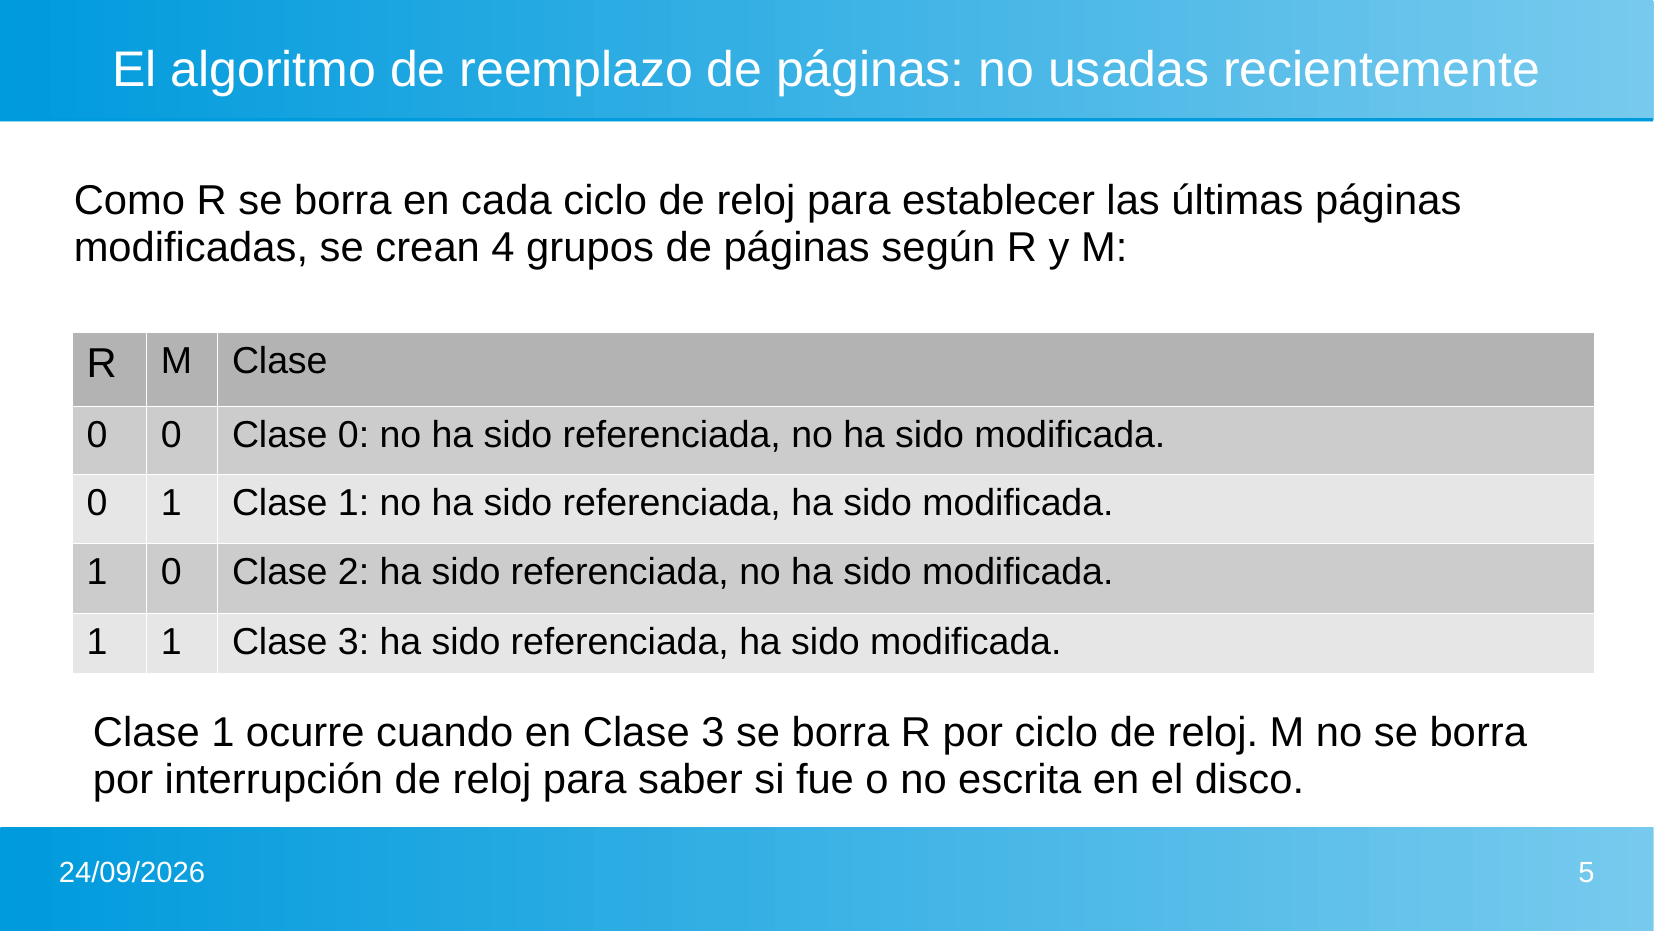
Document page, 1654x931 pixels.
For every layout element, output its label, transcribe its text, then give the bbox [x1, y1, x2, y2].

table_cell 1 [147, 614, 217, 673]
table_cell 0 [73, 475, 146, 543]
table_header M [147, 333, 217, 406]
text_box Como R se borra en cada ciclo de reloj para establecer las últimas páginas modificadas, se crean 4 grupos de páginas según R y M: [59, 169, 1625, 288]
table_cell 0 [147, 544, 217, 613]
table_cell 0 [73, 407, 146, 474]
table_cell Clase 0: no ha sido referenciada, no ha sido modificada. [218, 407, 1594, 474]
table_cell Clase 2: ha sido referenciada, no ha sido modificada. [218, 544, 1594, 613]
table_cell 1 [73, 614, 146, 673]
table_header Clase [218, 333, 1594, 406]
text_box Clase 1 ocurre cuando en Clase 3 se borra R por ciclo de reloj. M no se borra por interrupción de reloj para saber si fue o no escrita en el disco. [78, 701, 1595, 819]
table_cell Clase 1: no ha sido referenciada, ha sido modificada. [218, 475, 1594, 543]
table_cell 1 [147, 475, 217, 543]
title El algoritmo de reemplazo de páginas: no usadas recientemente [59, 29, 1595, 108]
table_cell 1 [73, 544, 146, 613]
table_header R [73, 333, 146, 406]
table_cell 0 [147, 407, 217, 474]
table_cell Clase 3: ha sido referenciada, ha sido modificada. [218, 614, 1594, 673]
